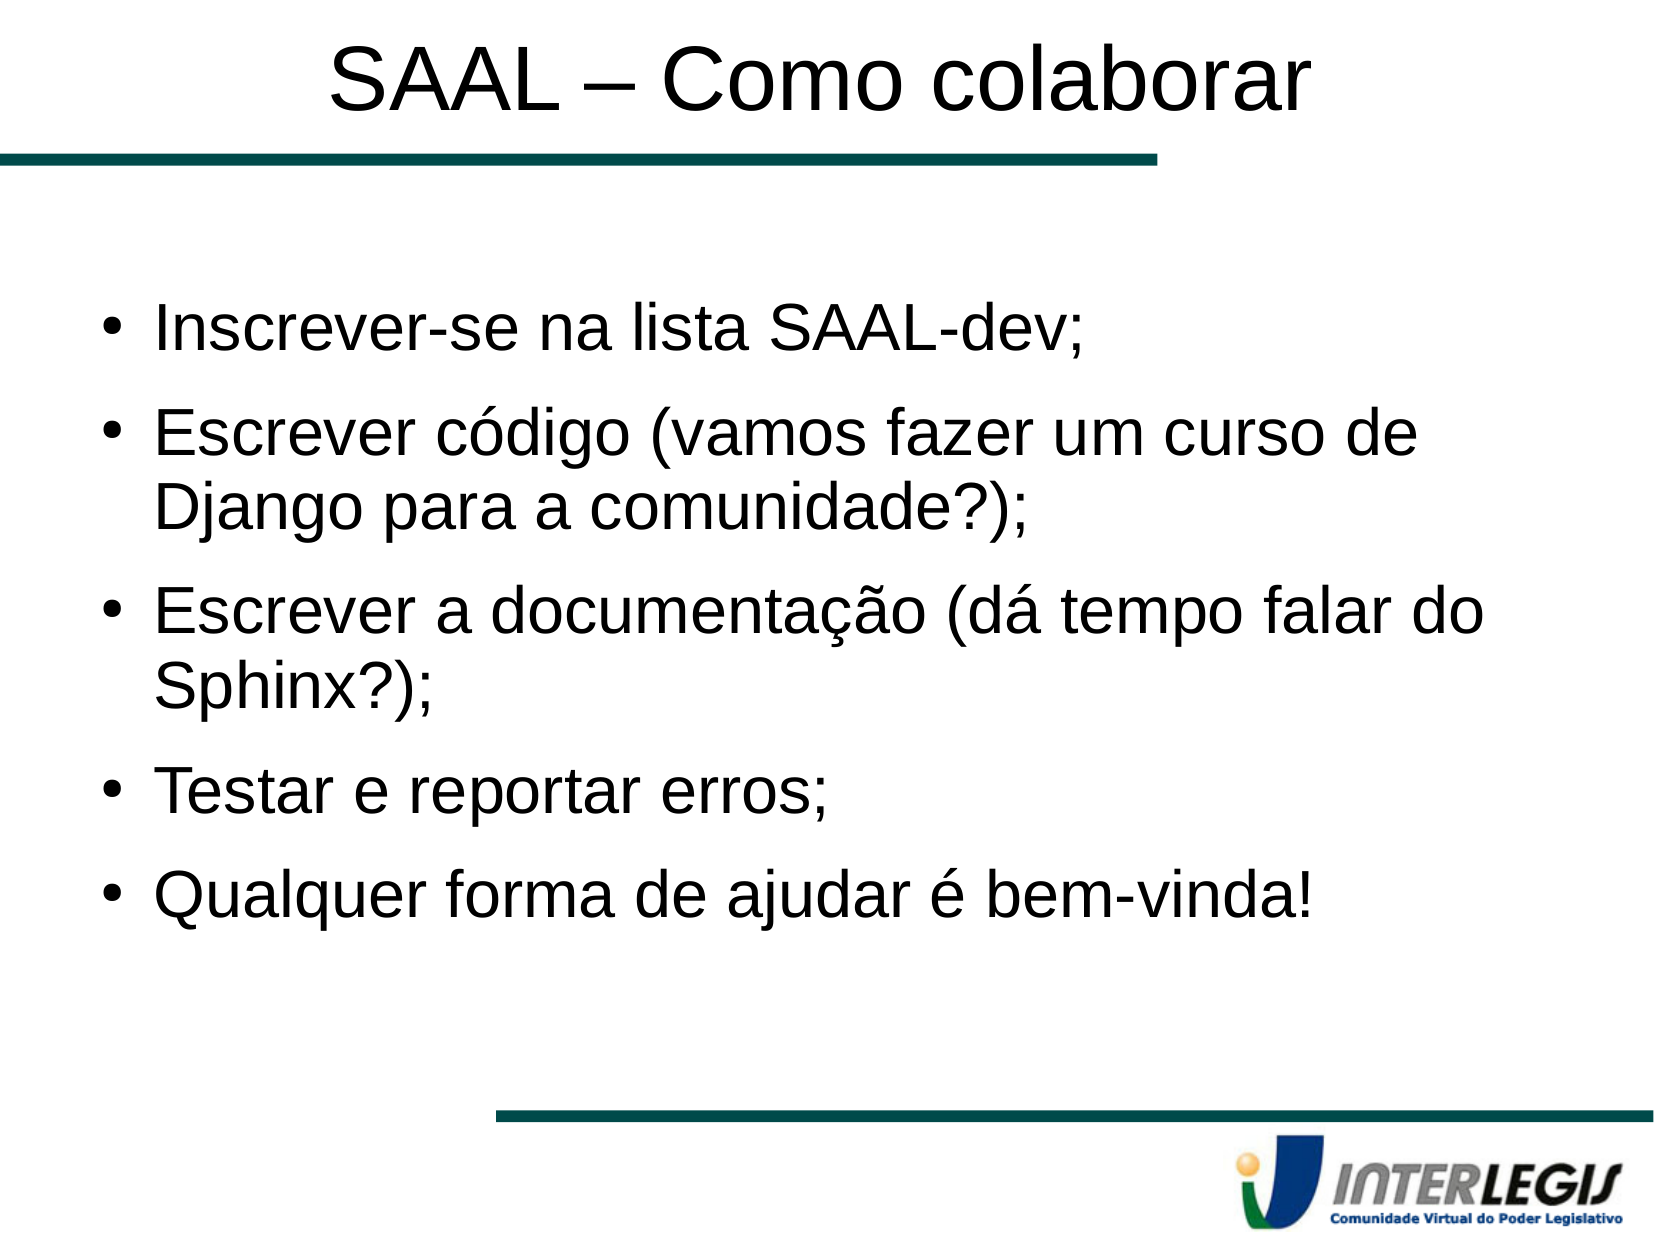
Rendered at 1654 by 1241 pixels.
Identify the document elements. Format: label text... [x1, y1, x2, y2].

list Inscrever-se na lista SAAL-dev; Escrever código (vamos fazer um curso de Django para a comunidade?); Escrever a documentação (dá tempo falar do Sphinx?); Testar e reportar erros; Qualquer forma de ajudar é bem-vinda! [82, 290, 1538, 1010]
text_box [0, 153, 1158, 166]
picture [1223, 1124, 1630, 1232]
text_box [496, 1110, 1654, 1123]
title SAAL – Como colaborar [70, 27, 1571, 131]
